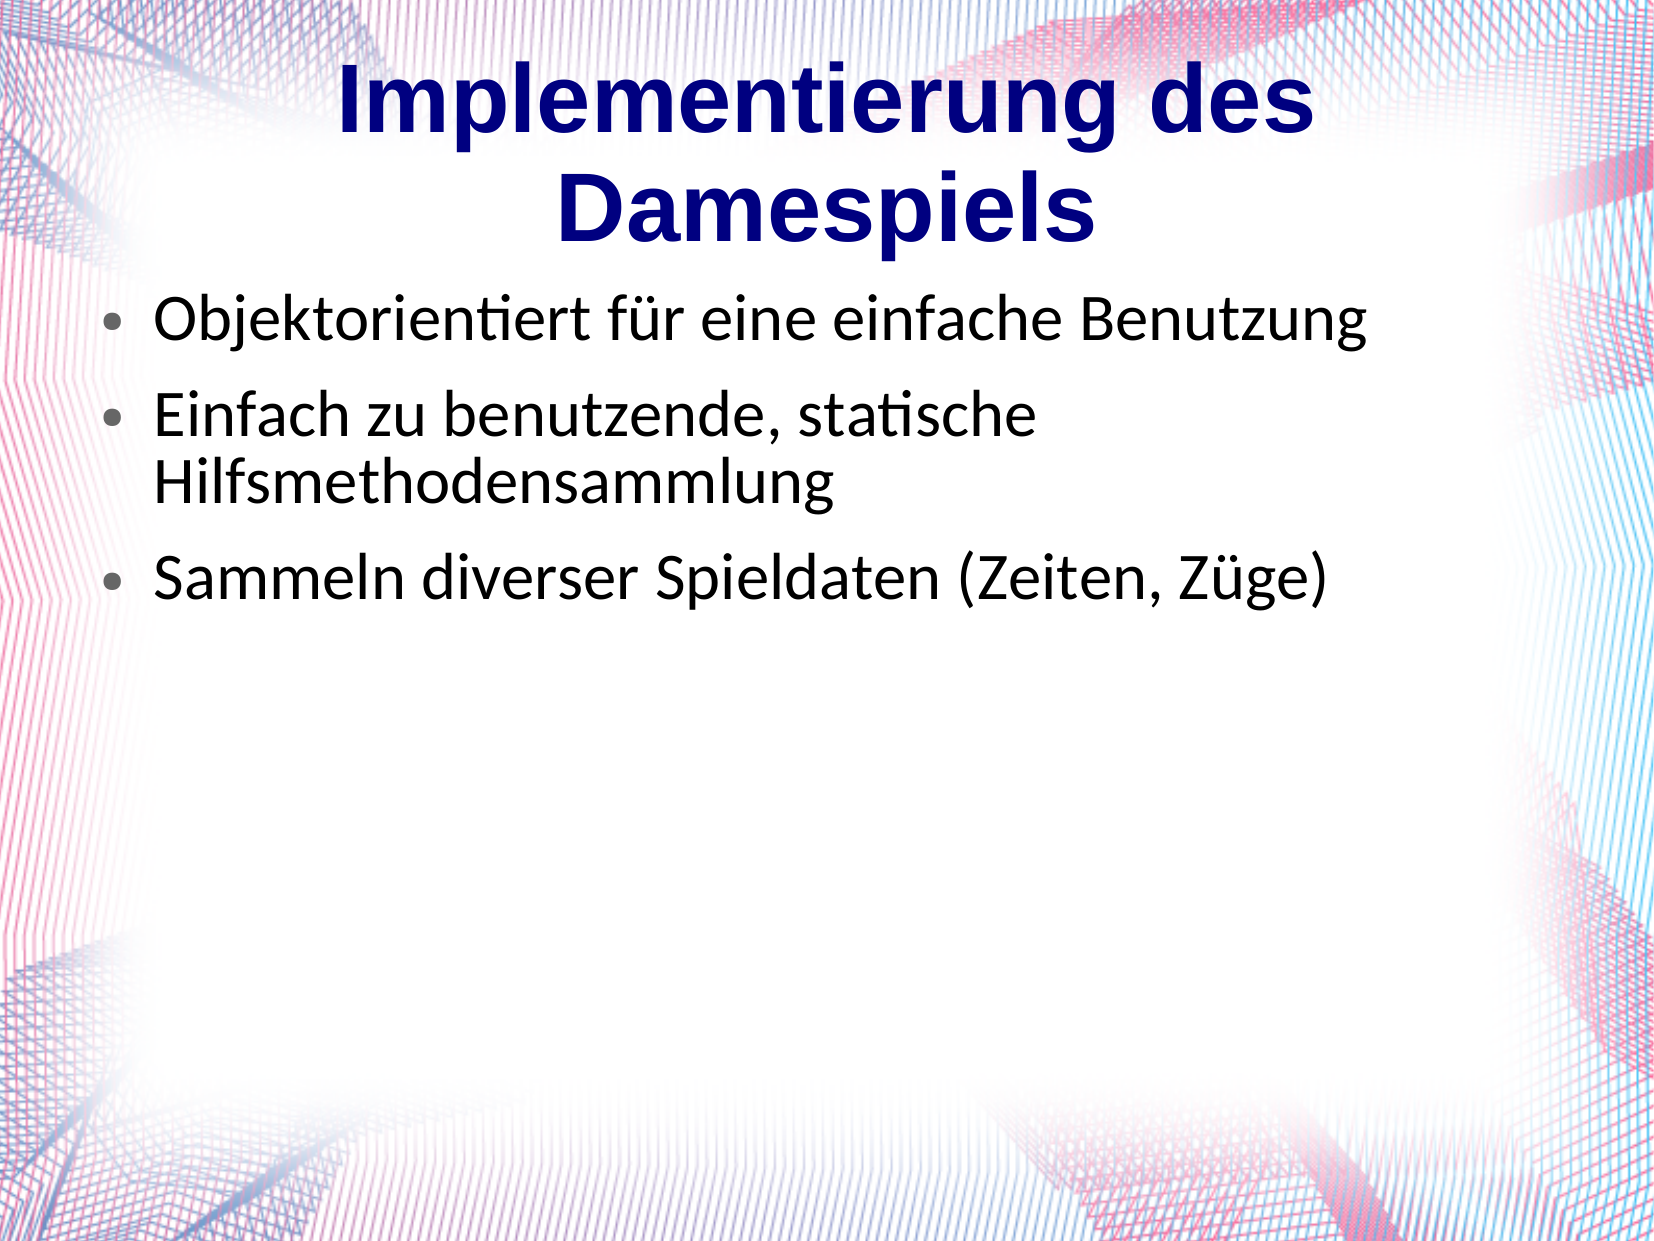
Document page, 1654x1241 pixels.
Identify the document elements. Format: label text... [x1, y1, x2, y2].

title Implementierung des Damespiels [82, 43, 1571, 263]
picture [0, 0, 1654, 1241]
list Objektorientiert für eine einfache Benutzung Einfach zu benutzende, statische Hilfsmethodensammlung Sammeln diverser Spieldaten (Zeiten, Züge) [82, 290, 1571, 1109]
